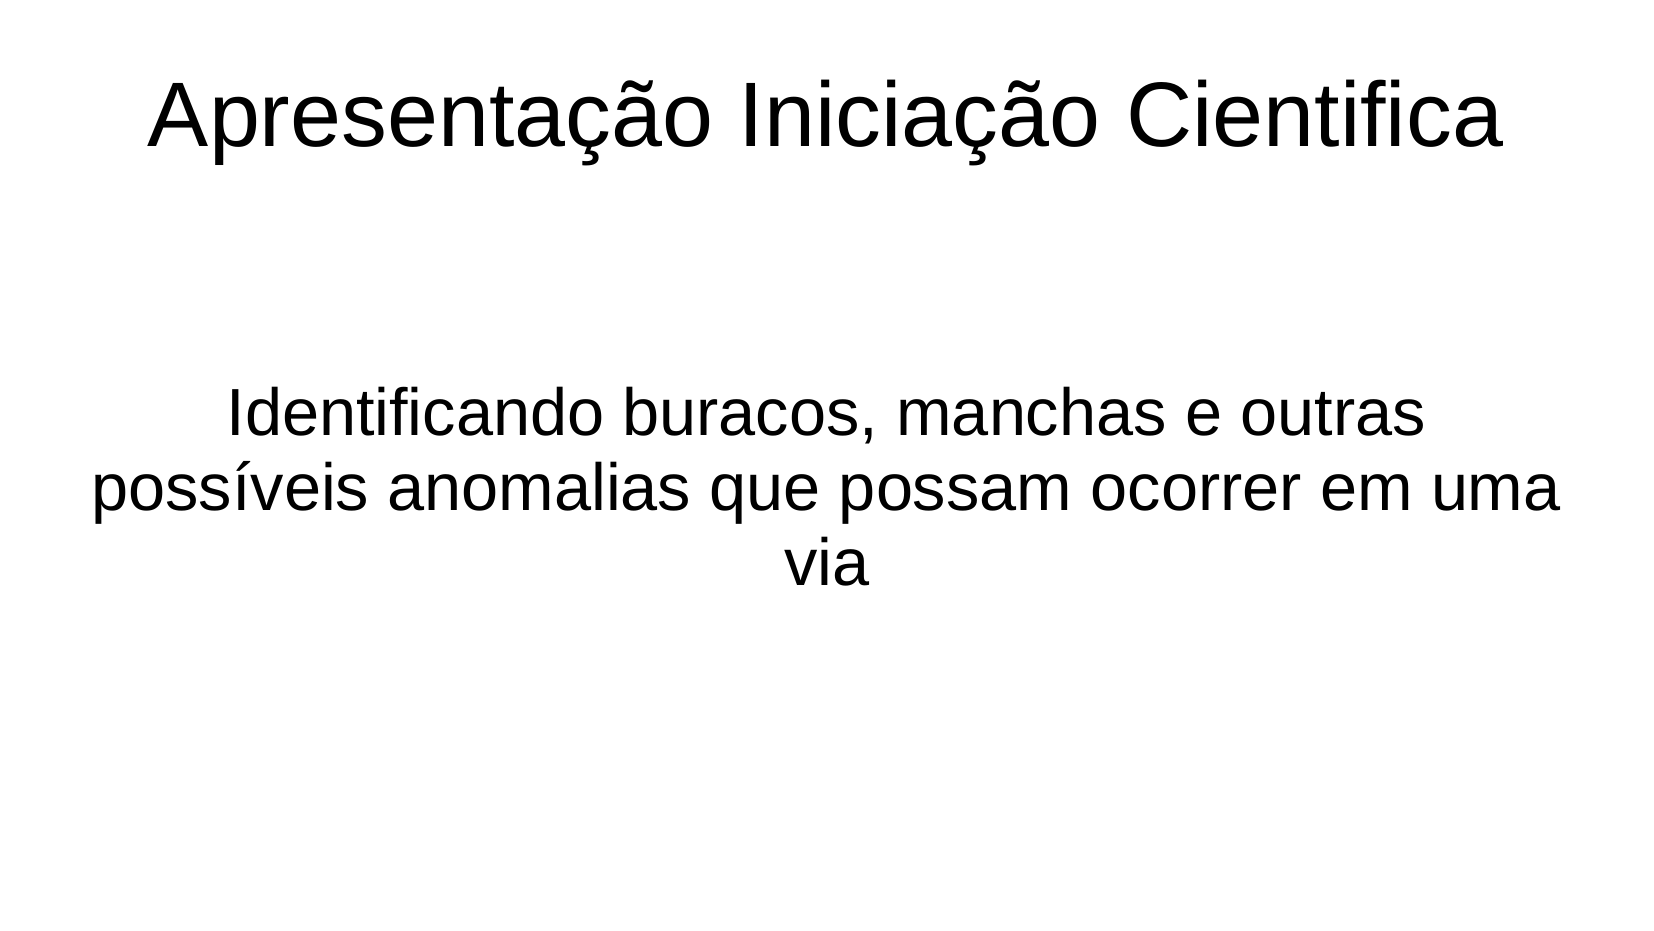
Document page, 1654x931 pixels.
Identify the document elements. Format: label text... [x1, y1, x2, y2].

title Apresentação Iniciação Cientifica [82, 37, 1571, 193]
subtitle Identificando buracos, manchas e outras possíveis anomalias que possam ocorrer em uma via [82, 217, 1571, 758]
